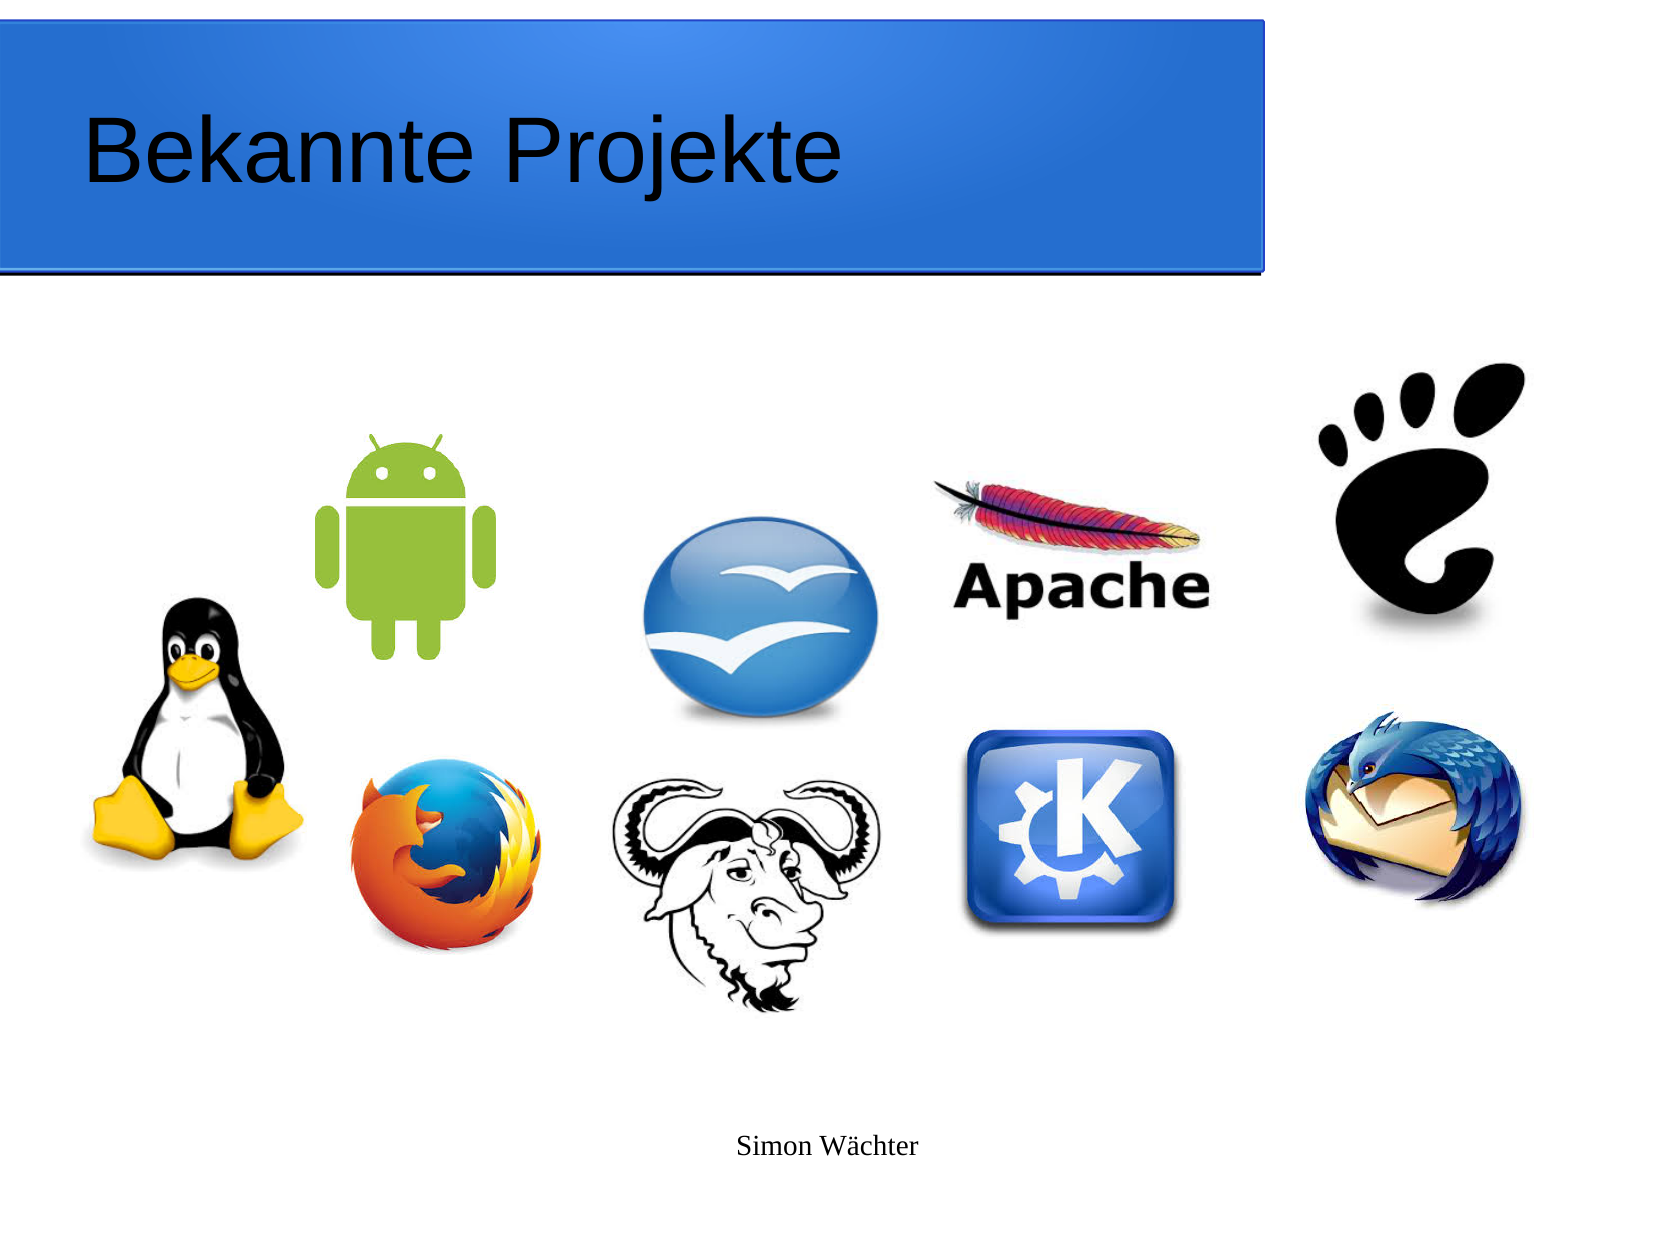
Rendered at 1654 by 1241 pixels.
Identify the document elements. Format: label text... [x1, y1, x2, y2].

picture [1290, 704, 1536, 912]
picture [1302, 359, 1546, 656]
picture [956, 719, 1186, 939]
picture [80, 434, 496, 874]
picture [630, 509, 890, 731]
picture [608, 772, 886, 1019]
picture [930, 434, 1221, 672]
picture [345, 754, 545, 961]
title Bekannte Projekte [82, 47, 1235, 252]
